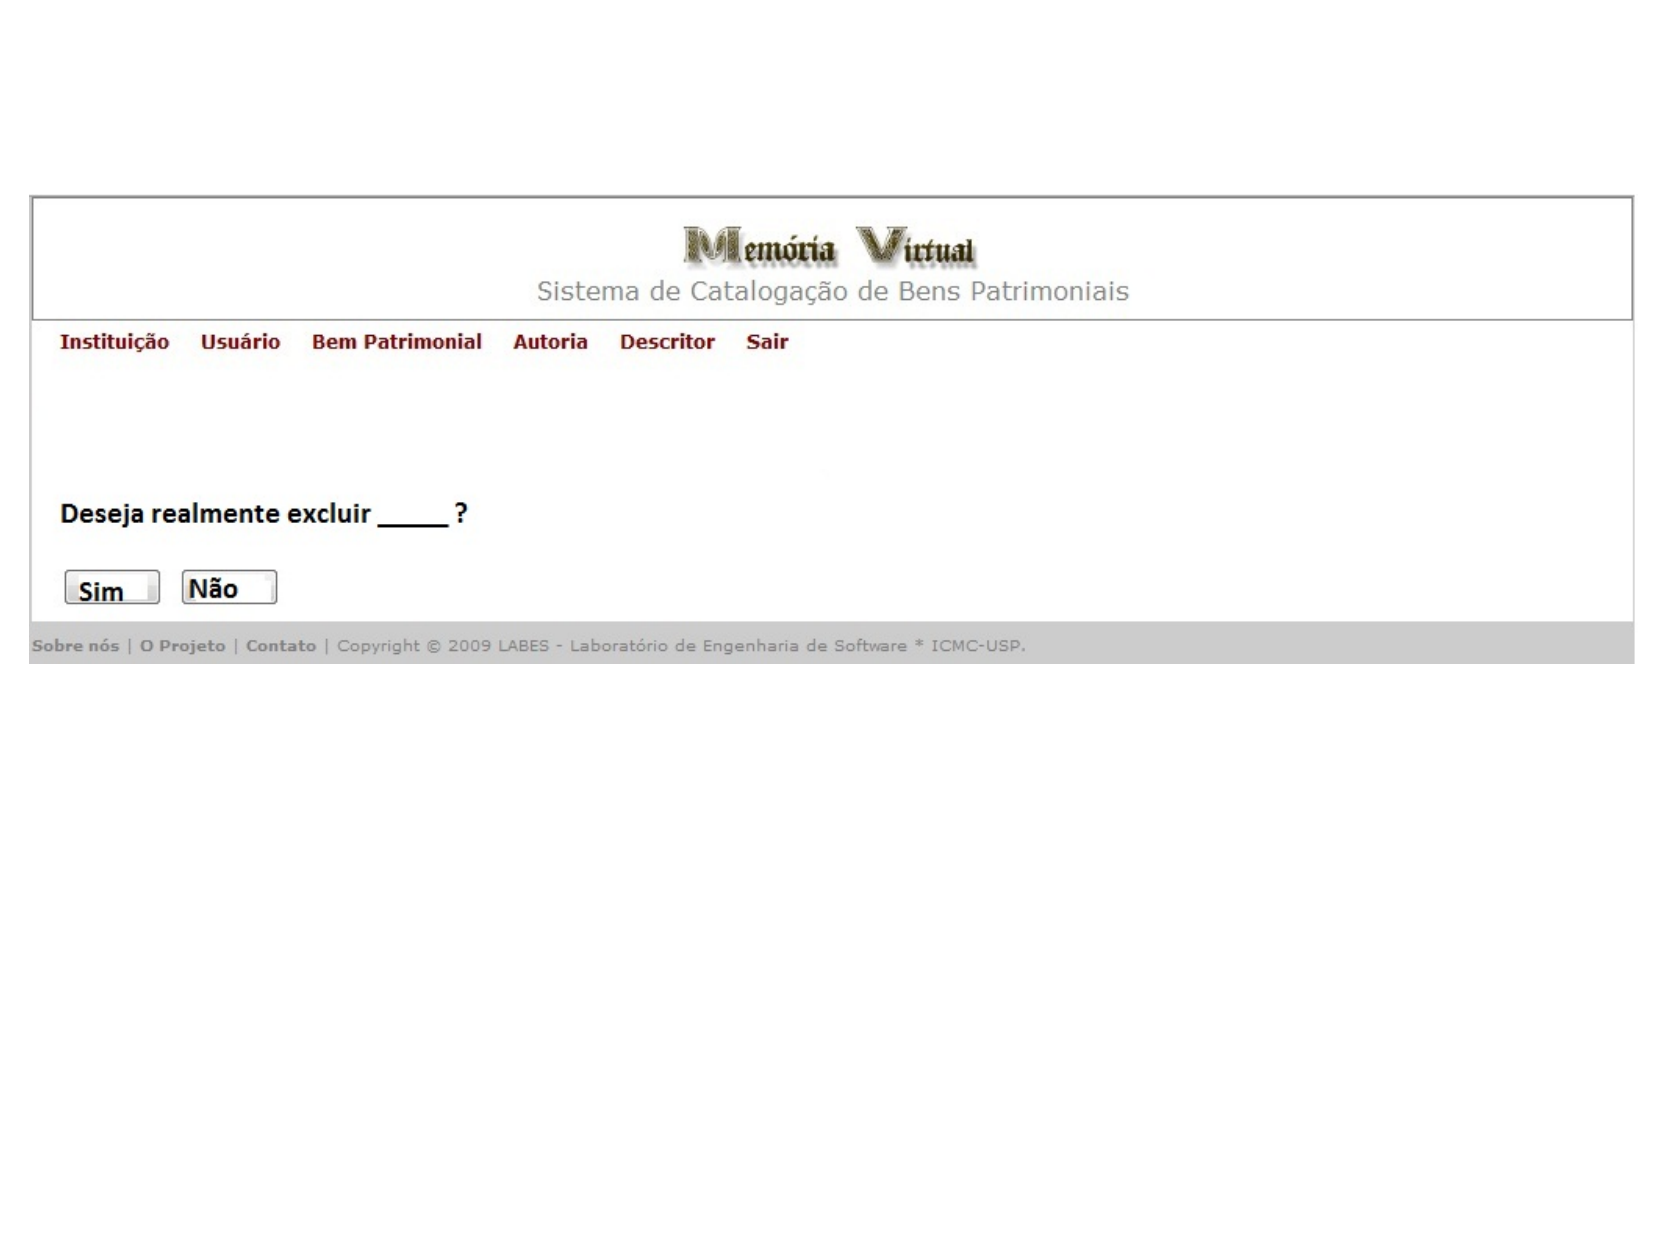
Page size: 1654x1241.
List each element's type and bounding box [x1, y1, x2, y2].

picture [29, 194, 1638, 664]
